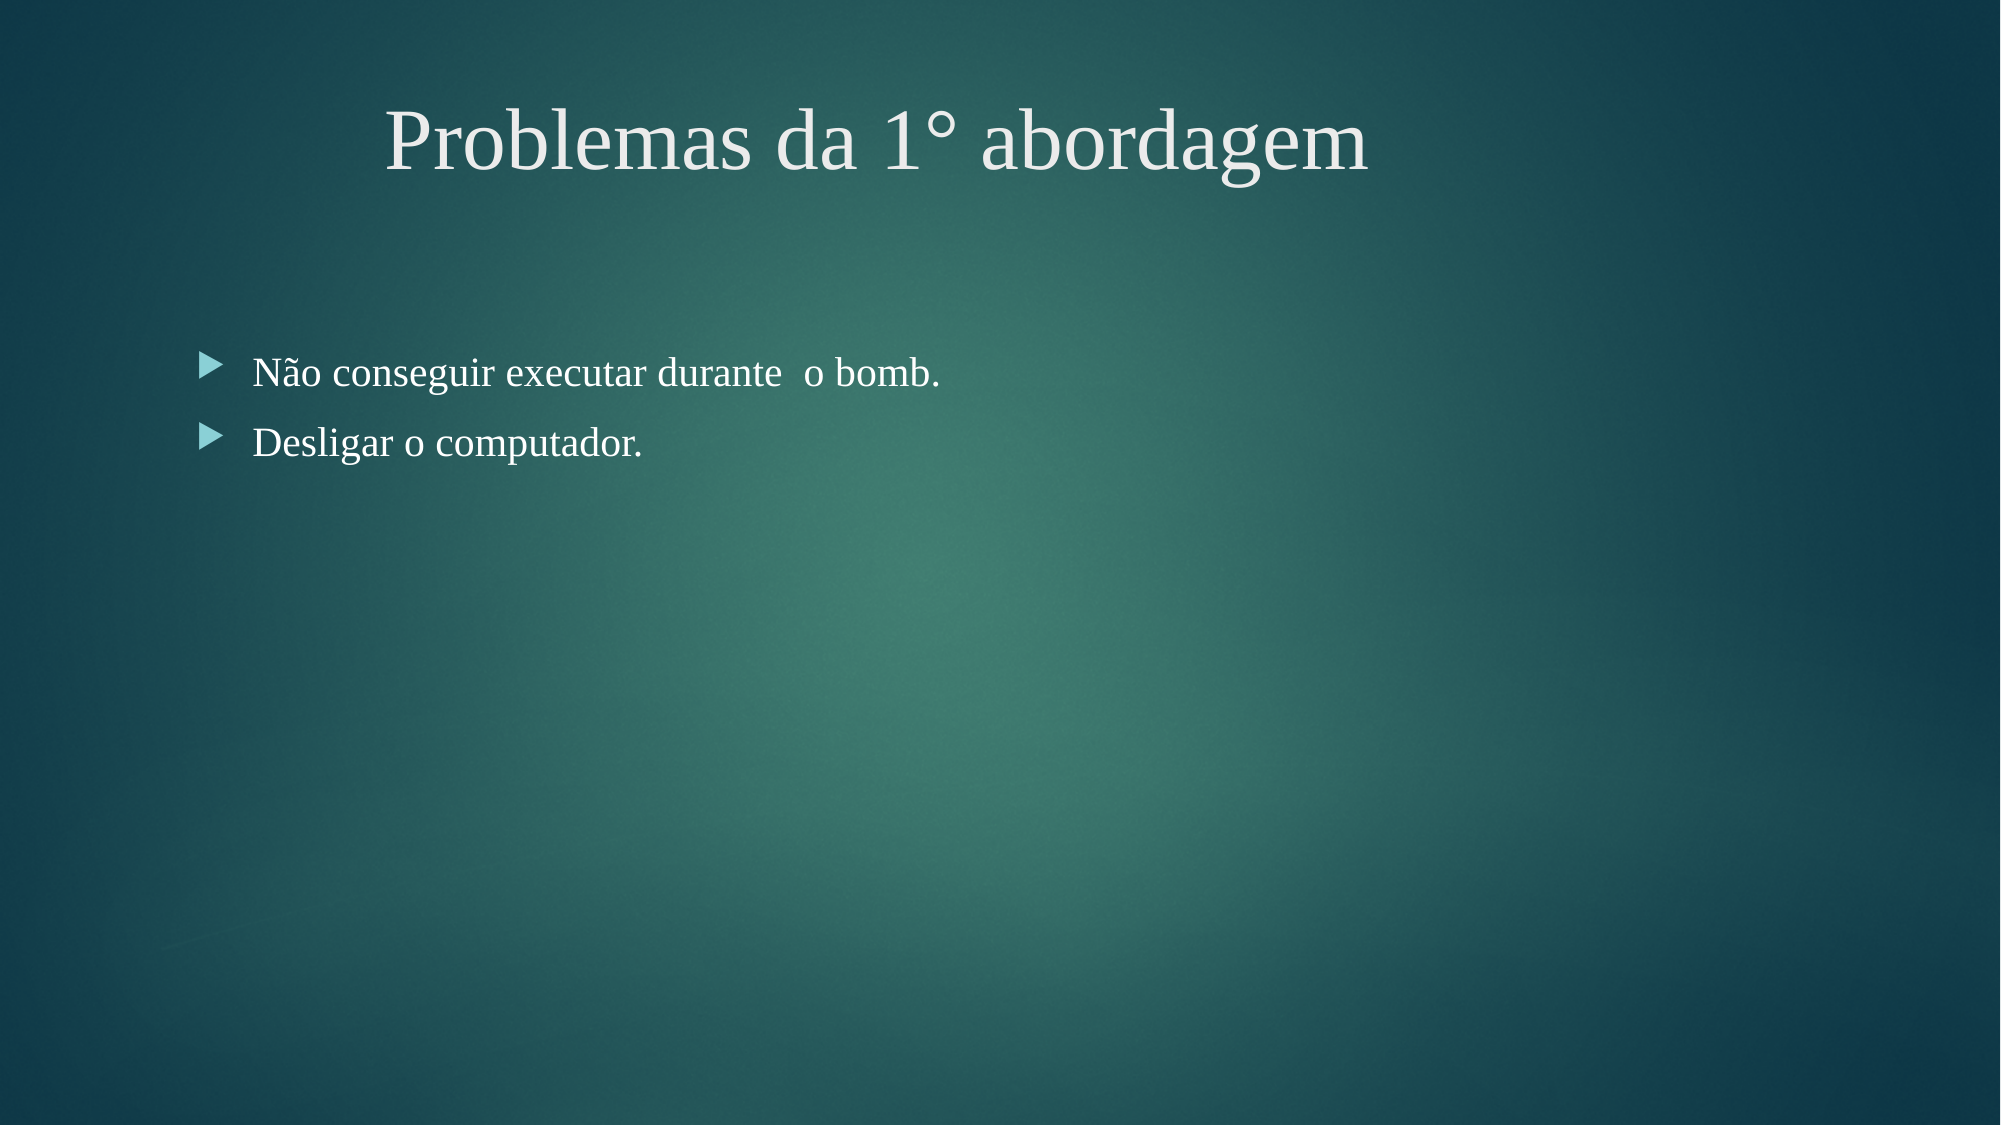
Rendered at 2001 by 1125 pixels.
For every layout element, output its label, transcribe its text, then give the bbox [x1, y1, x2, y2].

title Problemas da 1° abordagem [106, 74, 1649, 305]
list Não conseguir executar durante o bomb. Desligar o computador. [181, 336, 1649, 1026]
